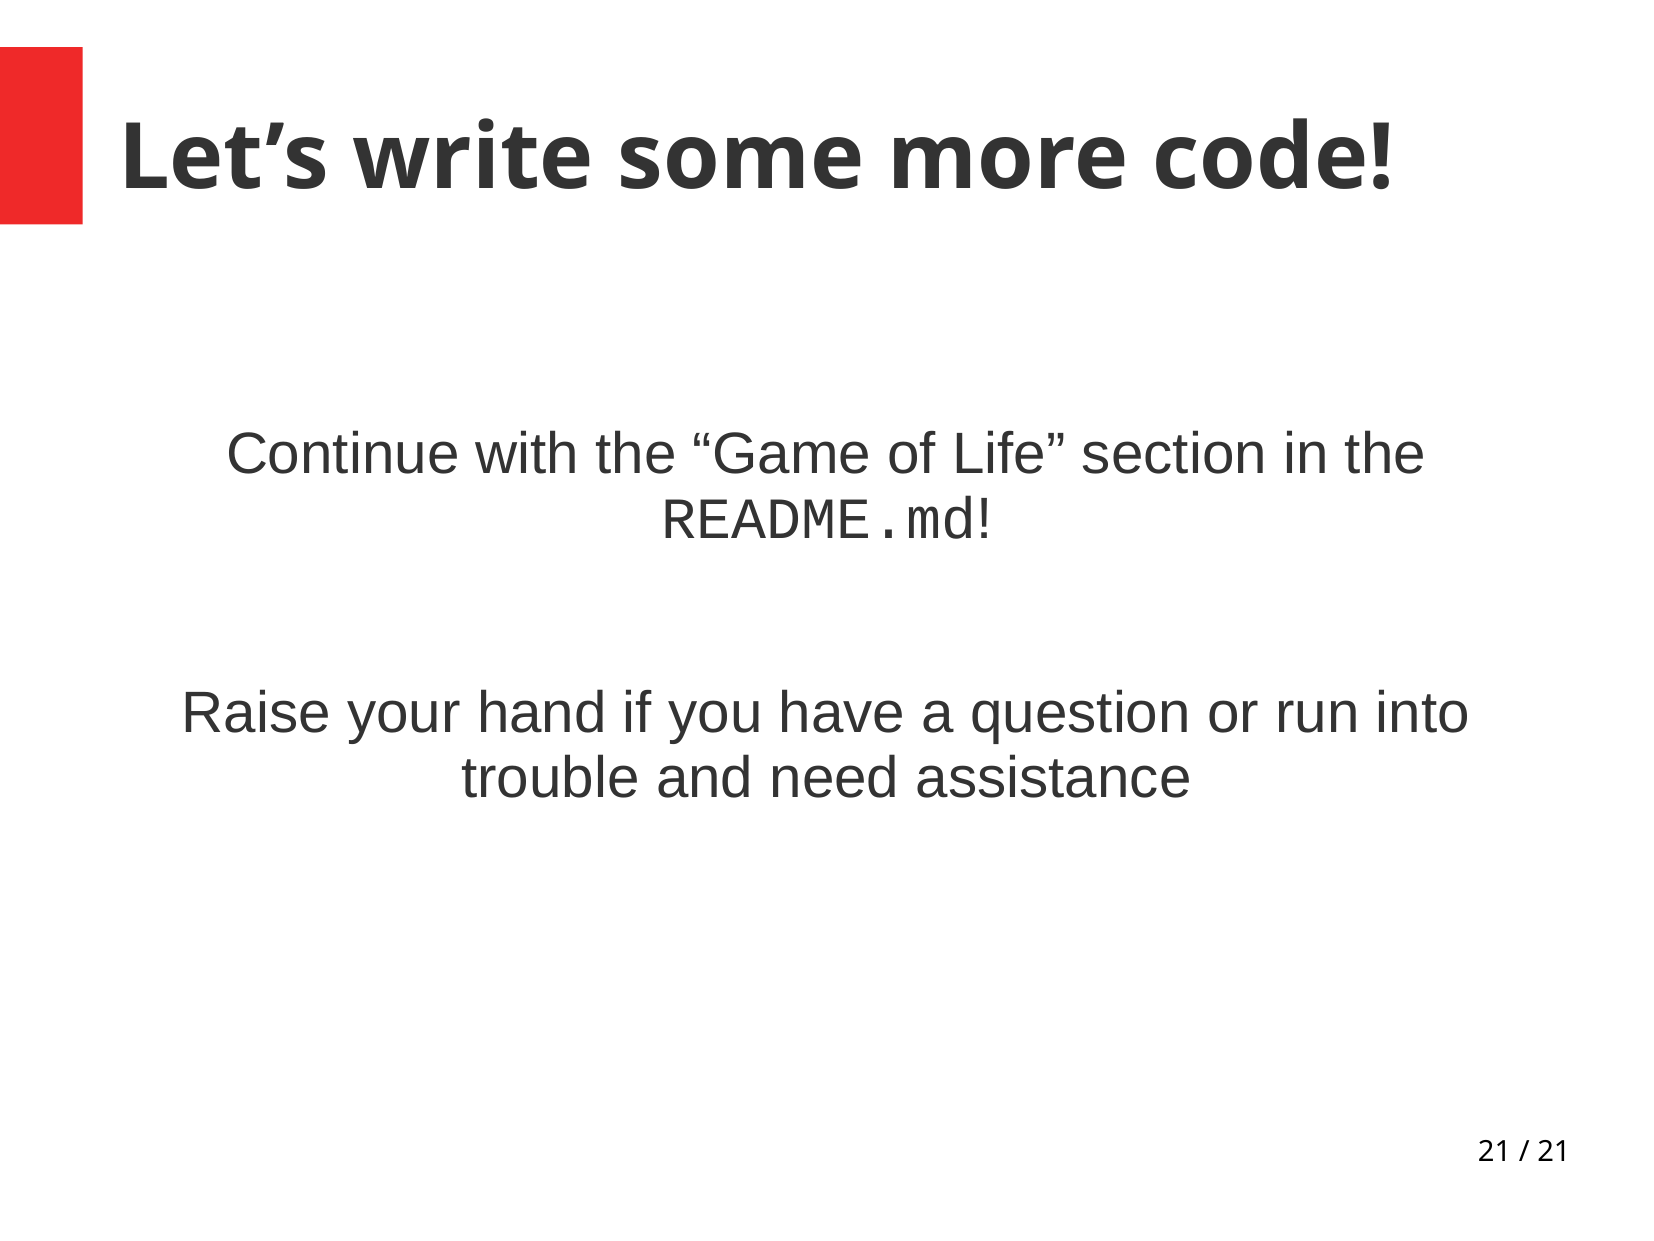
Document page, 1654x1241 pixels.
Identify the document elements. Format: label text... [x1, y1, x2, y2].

list Continue with the “Game of Life” section in the README.md! Raise your hand if you have a question or run into trouble and need assistance 🙋‍ [118, 354, 1536, 1074]
title Let’s write some more code! [118, 45, 1571, 260]
